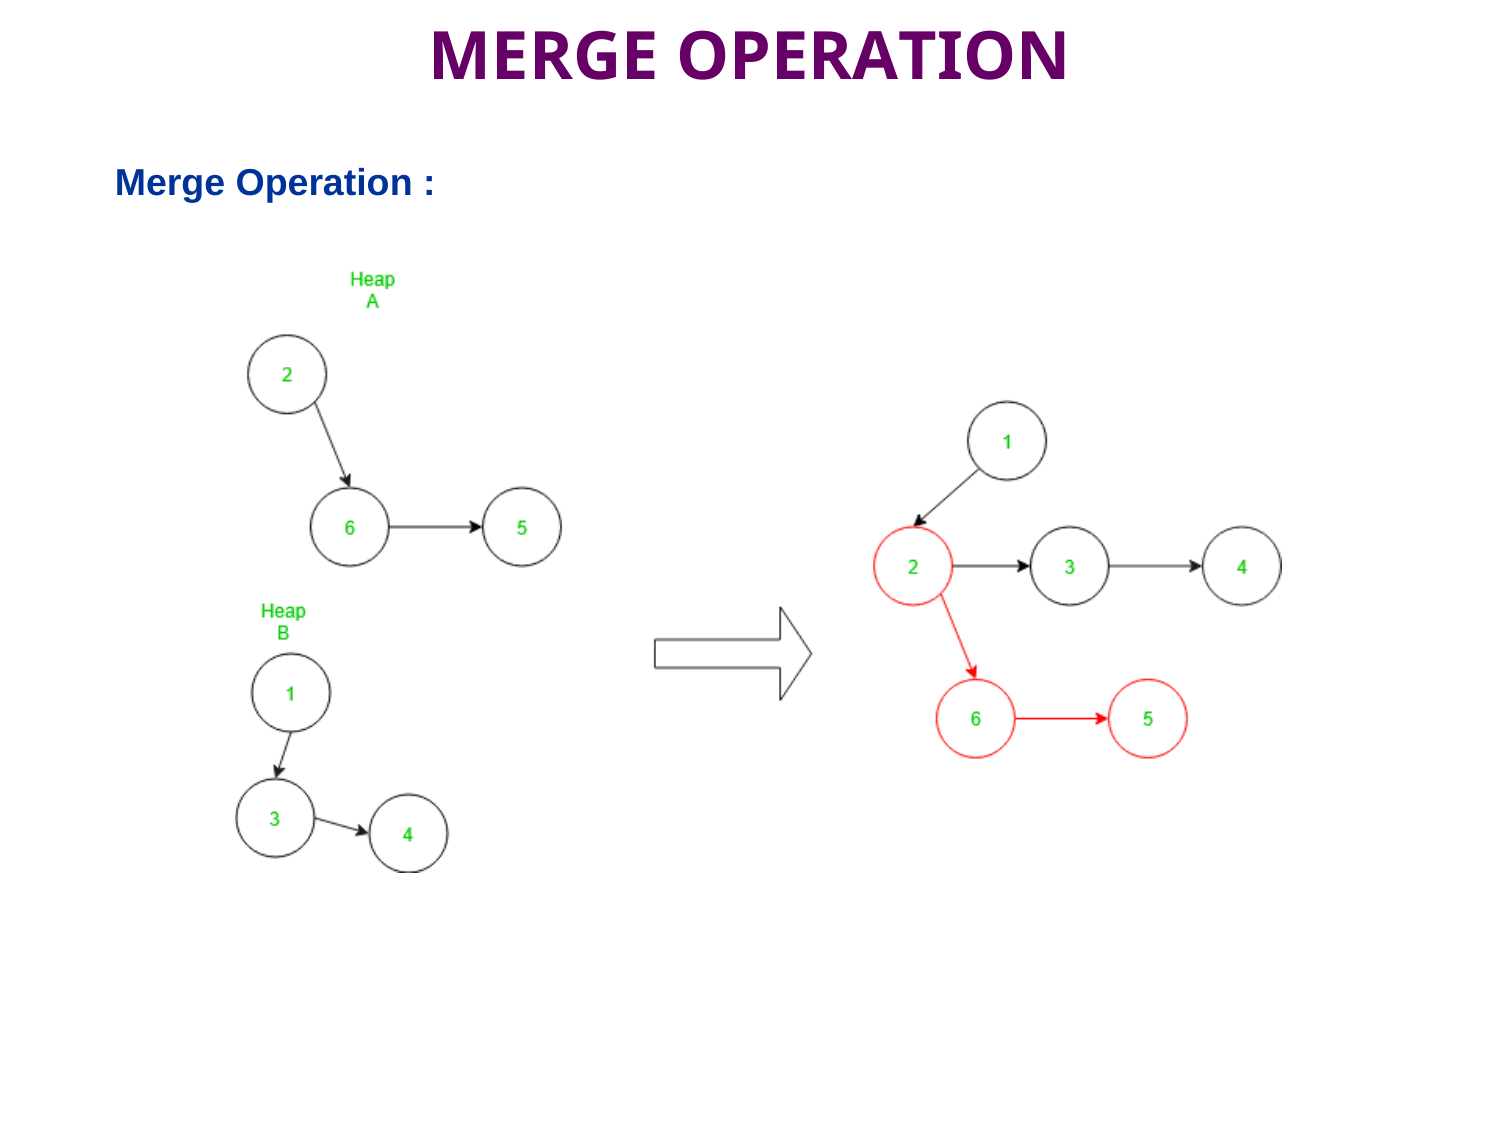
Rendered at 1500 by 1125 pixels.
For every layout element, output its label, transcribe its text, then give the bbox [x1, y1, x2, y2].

picture [235, 269, 1282, 873]
title MERGE OPERATION [0, 0, 1500, 125]
list Merge Operation : [99, 149, 1388, 1038]
